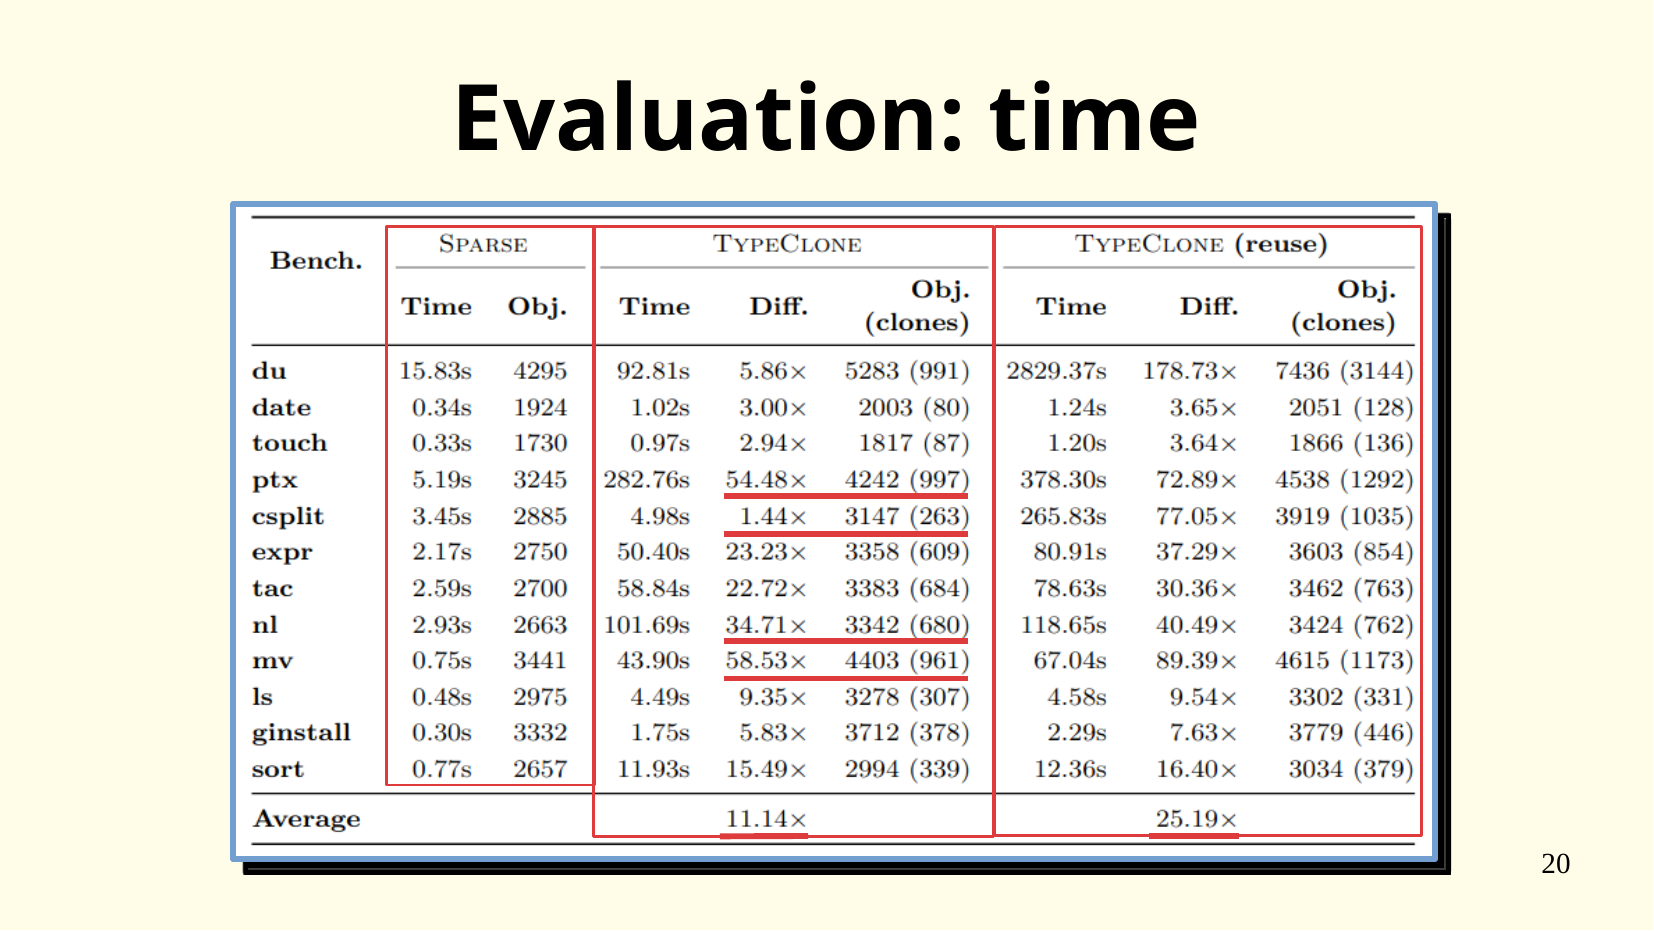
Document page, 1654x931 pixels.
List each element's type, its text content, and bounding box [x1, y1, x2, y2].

picture [236, 206, 1433, 857]
title Evaluation: time [82, 37, 1571, 193]
